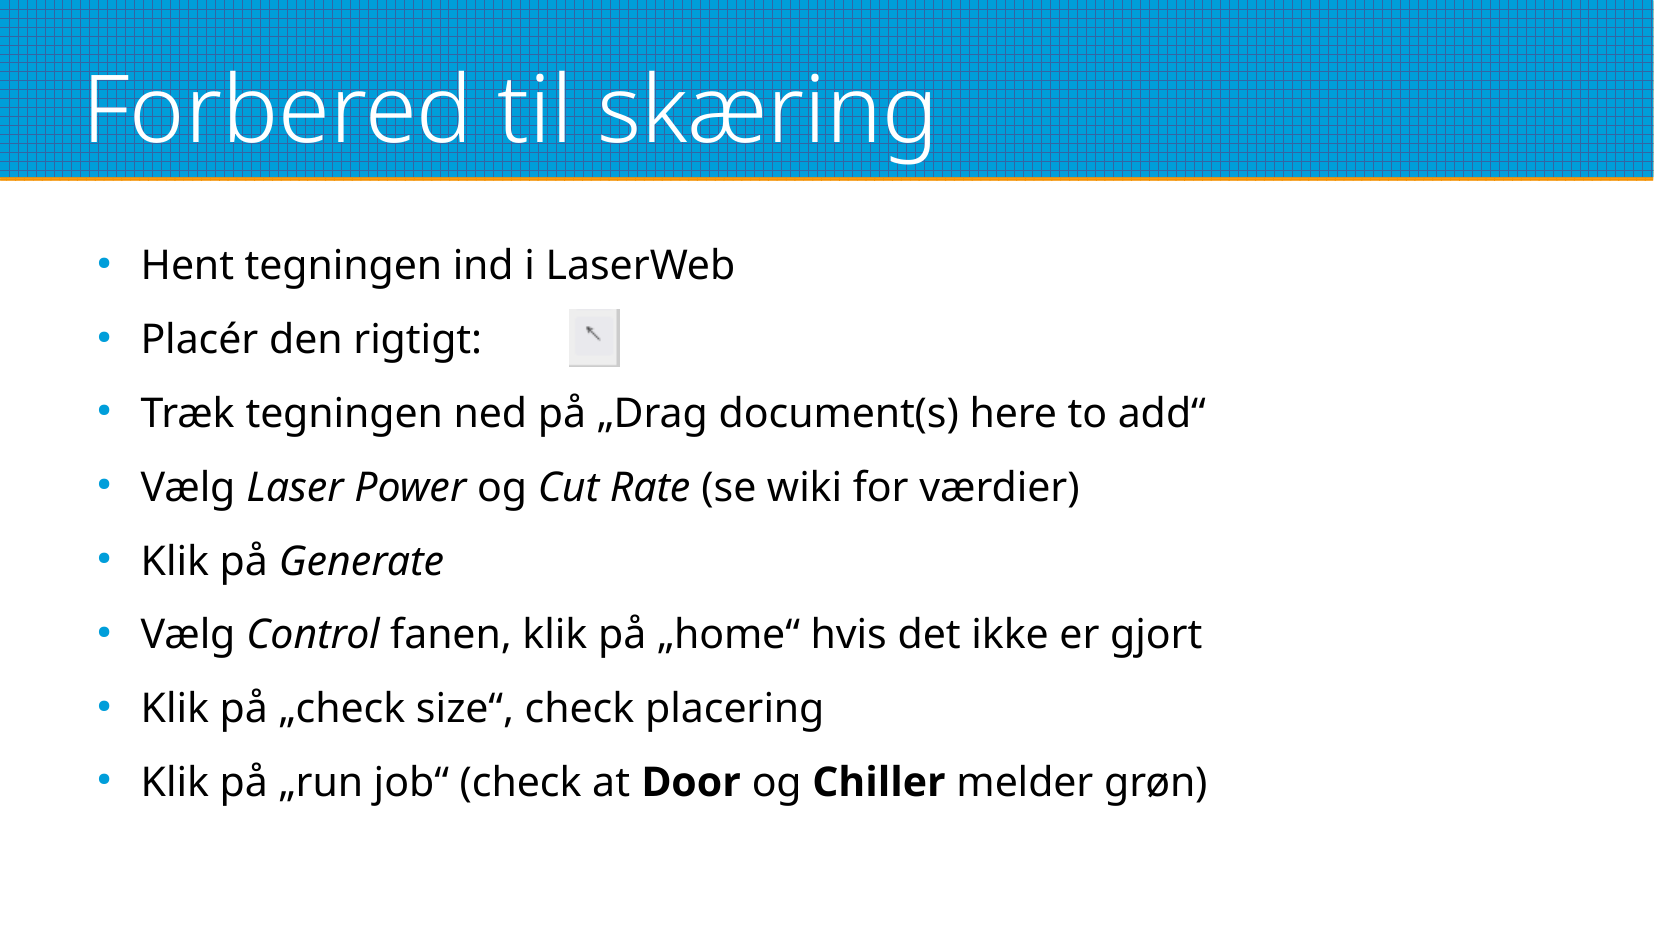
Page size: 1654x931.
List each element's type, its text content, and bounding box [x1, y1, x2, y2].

list Hent tegningen ind i LaserWeb Placér den rigtigt: Træk tegningen ned på „Drag document(s) here to add“ Vælg Laser Power og Cut Rate (se wiki for værdier) Klik på Generate Vælg Control fanen, klik på „home“ hvis det ikke er gjort Klik på „check size“, check placering Klik på „run job“ (check at Door og Chiller melder grøn) [82, 236, 1563, 811]
title Forbered til skæring [82, 14, 1571, 171]
picture [569, 309, 620, 367]
